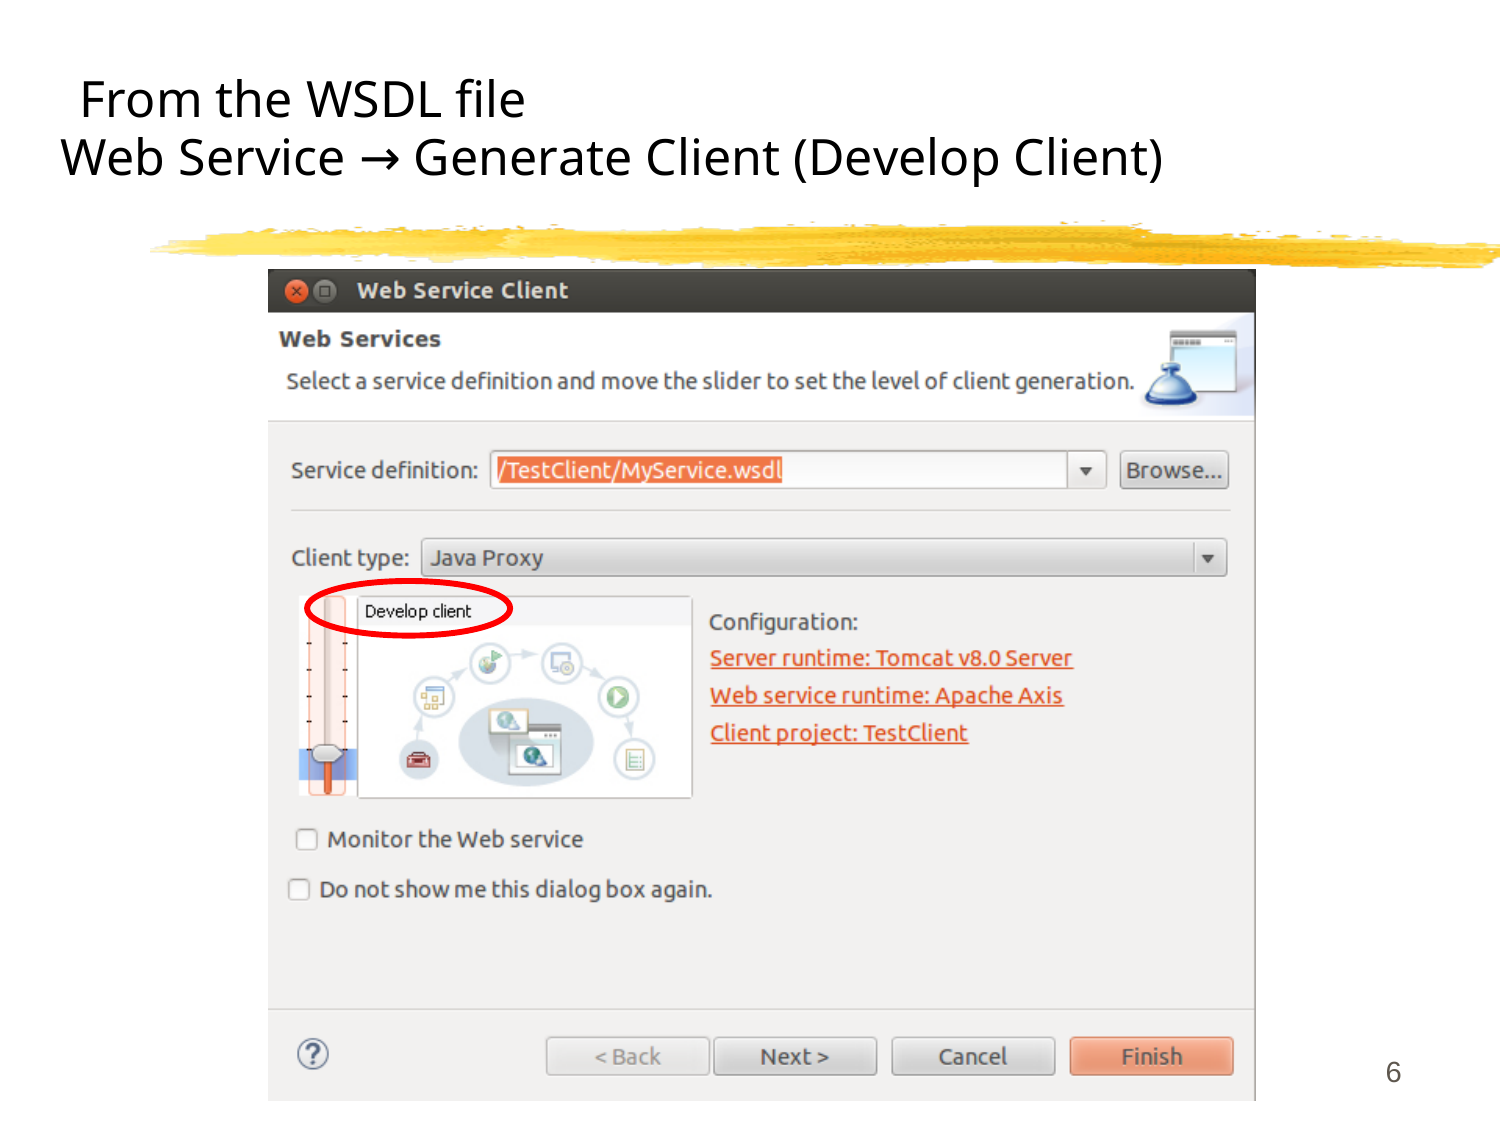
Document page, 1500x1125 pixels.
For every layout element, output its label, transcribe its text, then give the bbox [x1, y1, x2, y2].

picture [150, 215, 1500, 1101]
title From the WSDL file Web Service → Generate Client (Develop Client) [60, 33, 1336, 225]
